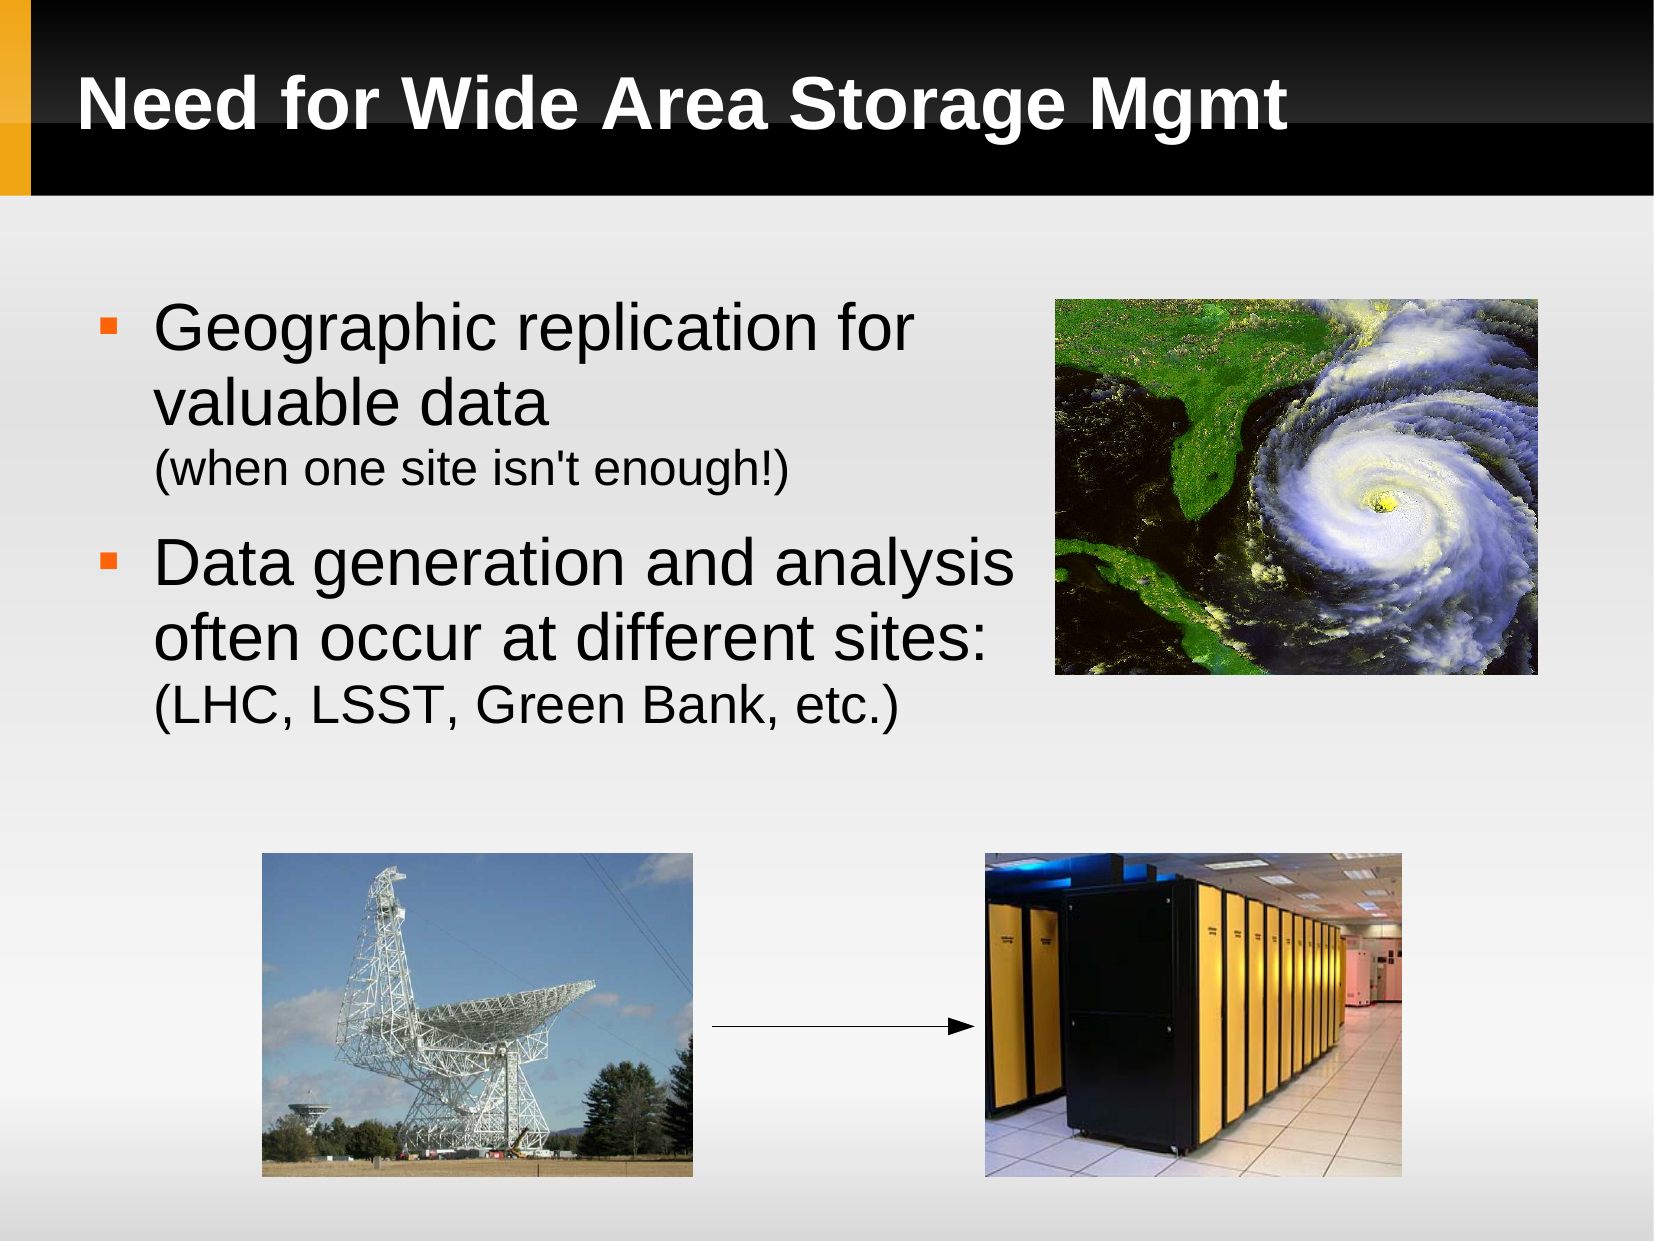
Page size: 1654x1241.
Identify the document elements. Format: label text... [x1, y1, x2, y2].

title Need for Wide Area Storage Mgmt [76, 0, 1565, 208]
picture [0, 0, 1654, 1241]
list Geographic replication for valuable data (when one site isn't enough!) Data generation and analysis often occur at different sites: (LHC, LSST, Green Bank, etc.) [82, 290, 1088, 1094]
